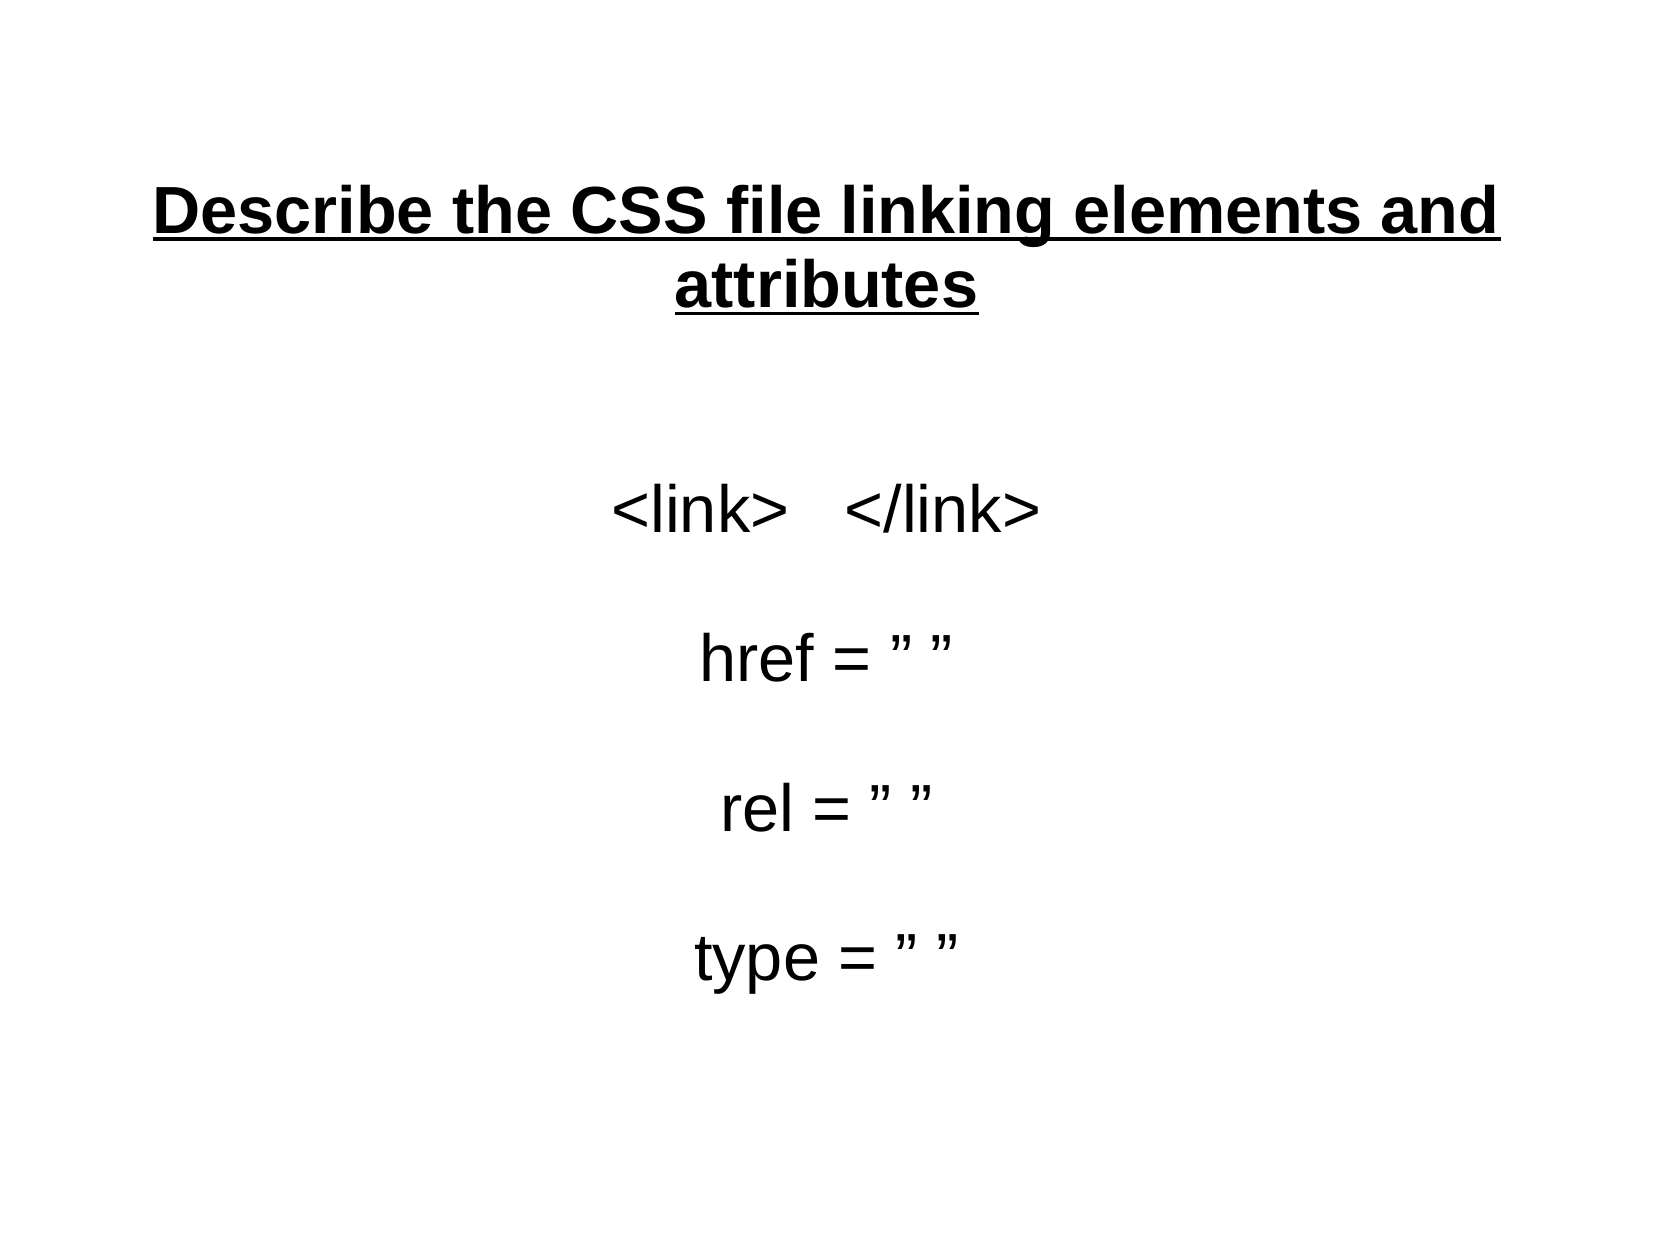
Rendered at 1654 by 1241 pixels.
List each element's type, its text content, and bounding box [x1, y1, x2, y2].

subtitle Describe the CSS file linking elements and attributes <link> </link> href = ” ” rel = ” ” type = ” ” [82, 49, 1571, 1193]
